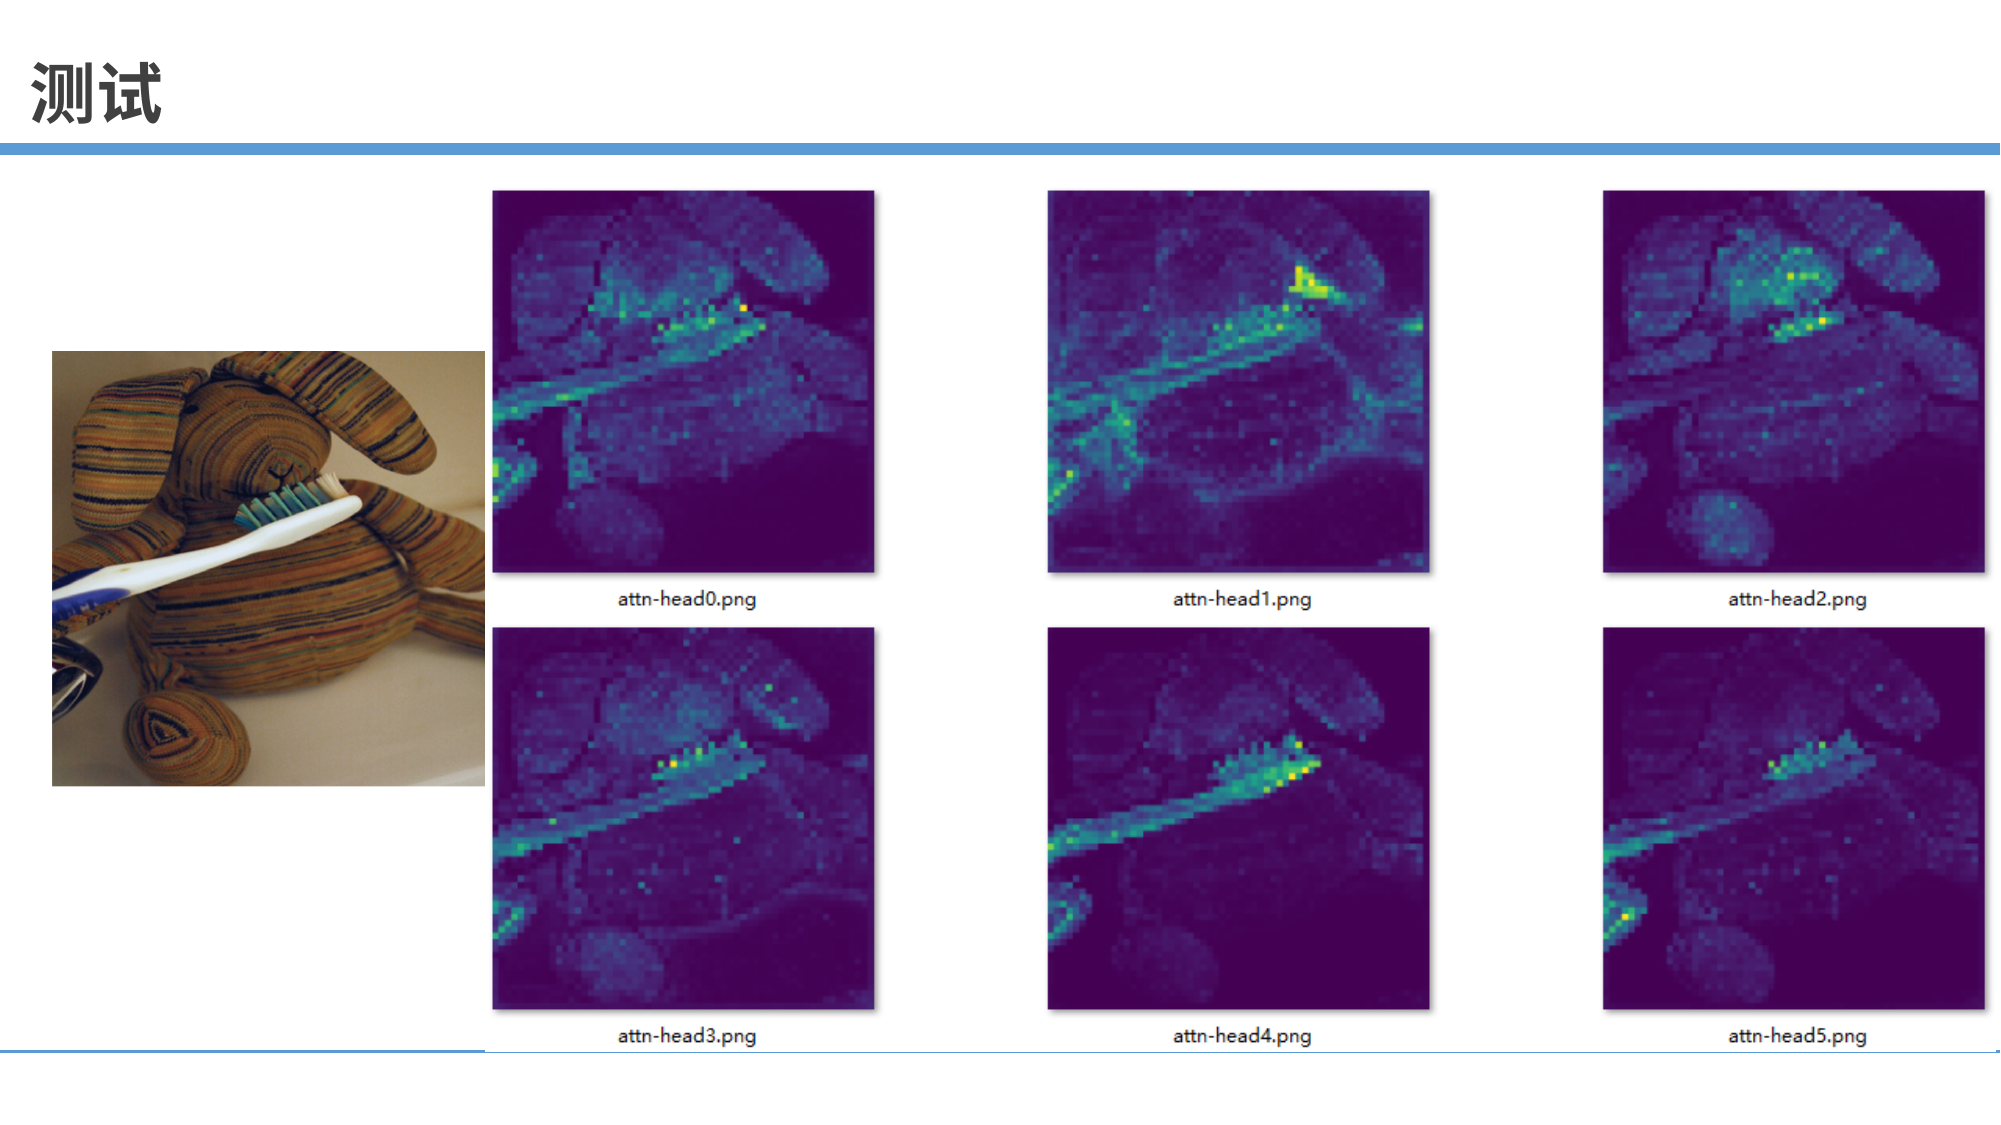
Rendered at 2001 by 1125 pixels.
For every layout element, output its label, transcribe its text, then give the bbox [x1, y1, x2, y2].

picture [52, 183, 1996, 1052]
text_box 测试 [14, 44, 180, 141]
